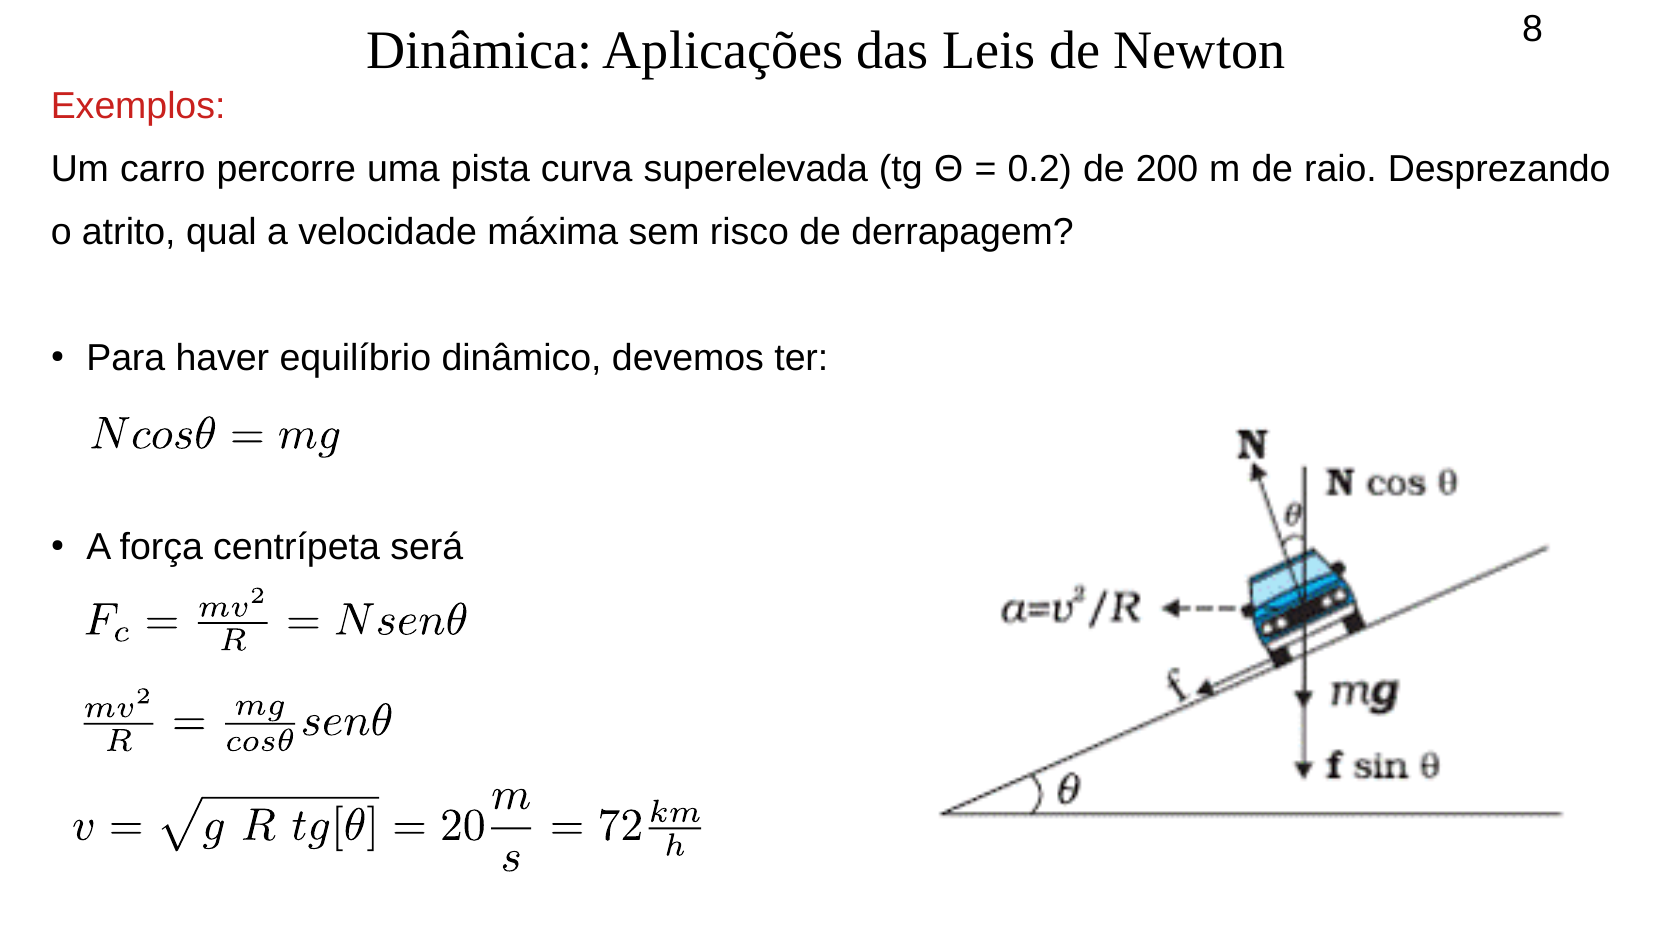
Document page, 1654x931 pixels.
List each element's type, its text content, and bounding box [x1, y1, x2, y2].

picture [71, 788, 702, 872]
text_box 6 [1507, 0, 1654, 71]
picture [89, 416, 340, 458]
picture [83, 688, 392, 752]
text_box Dinâmica: Aplicações das Leis de Newton [352, 0, 1302, 88]
text_box Exemplos: Um carro percorre uma pista curva superelevada (tg Θ = 0.2) de 200 m de raio. Desprezando o atrito, qual a velocidade máxima sem risco de derrapagem? Para haver equilíbrio dinâmico, devemos ter: A força centrípeta será [36, 77, 1630, 764]
picture [929, 352, 1574, 878]
picture [83, 587, 467, 651]
